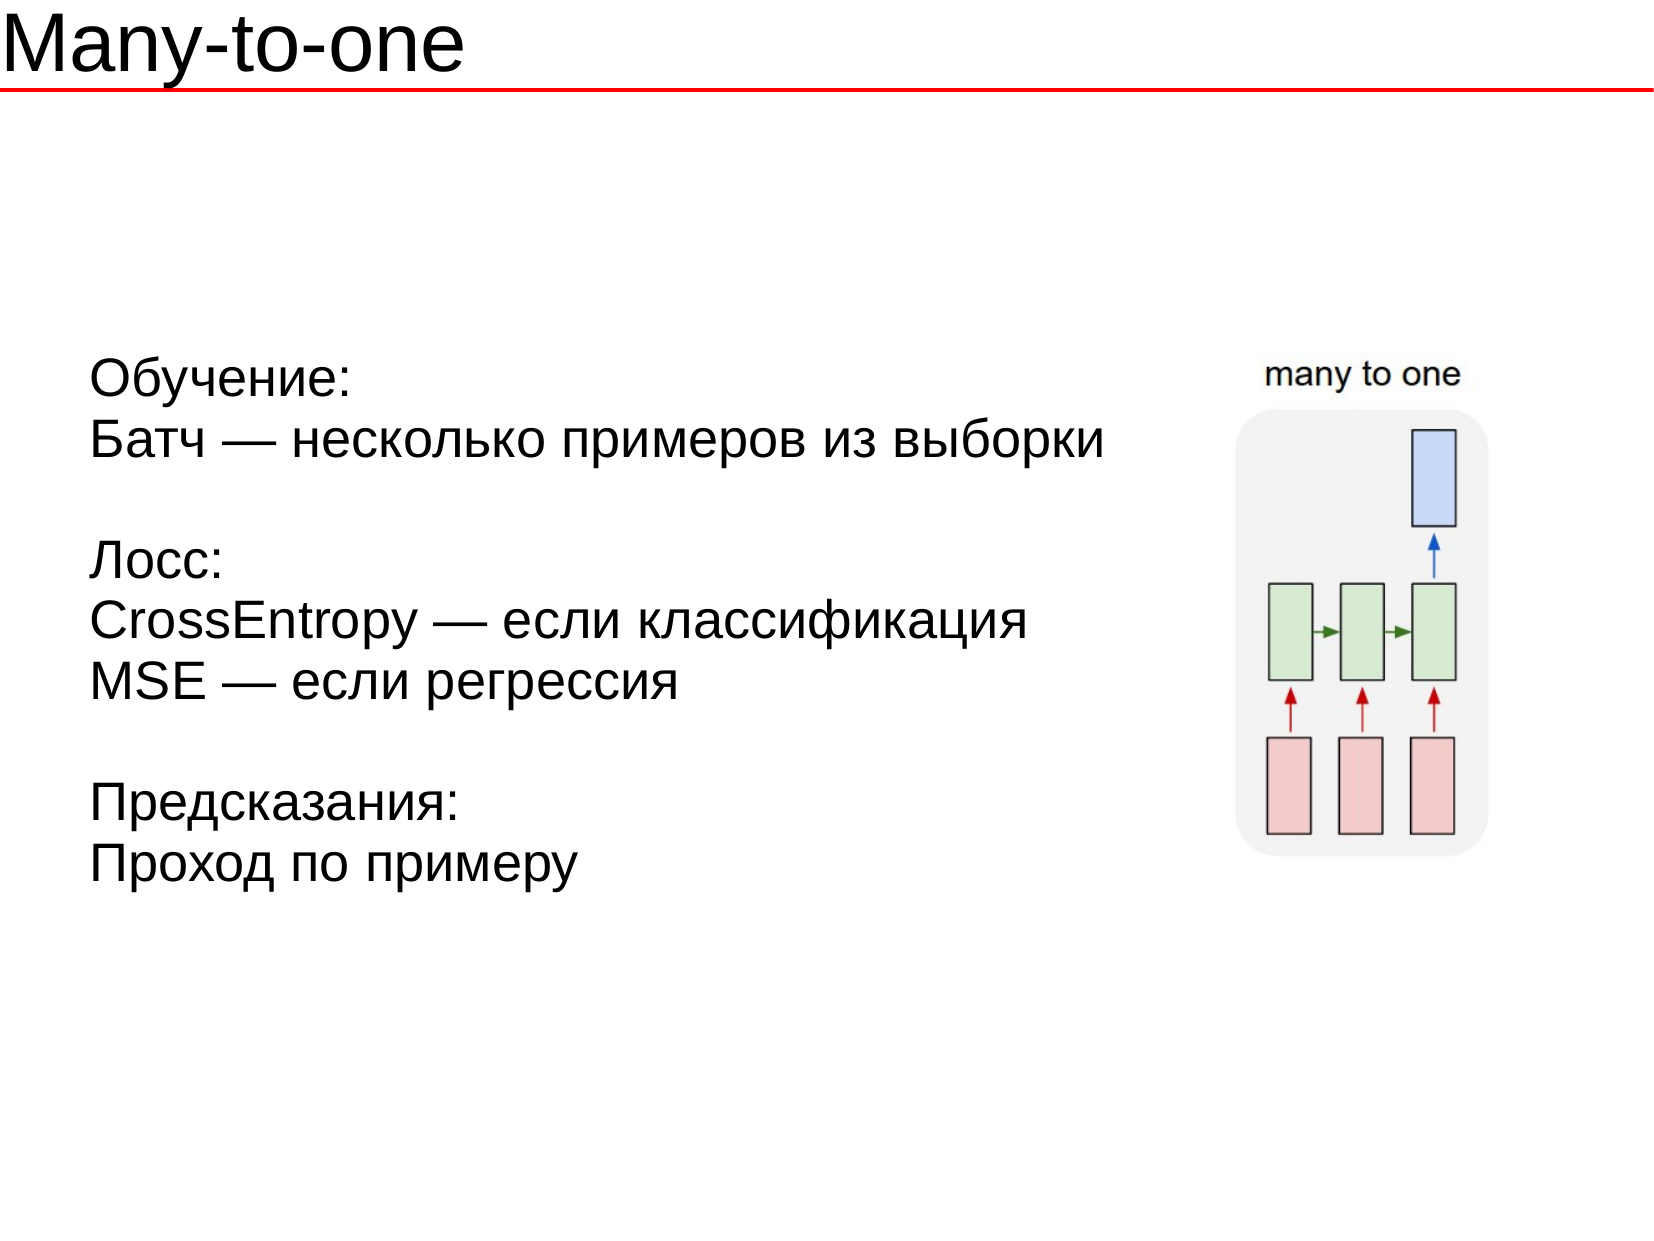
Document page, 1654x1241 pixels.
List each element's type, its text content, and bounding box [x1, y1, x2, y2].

picture [1215, 352, 1531, 871]
text_box Обучение: Батч — несколько примеров из выборки Лосс: CrossEntropy — если классификация MSE — если регрессия Предсказания: Проход по примеру [75, 340, 1156, 901]
title Many-to-one [0, 0, 1489, 90]
